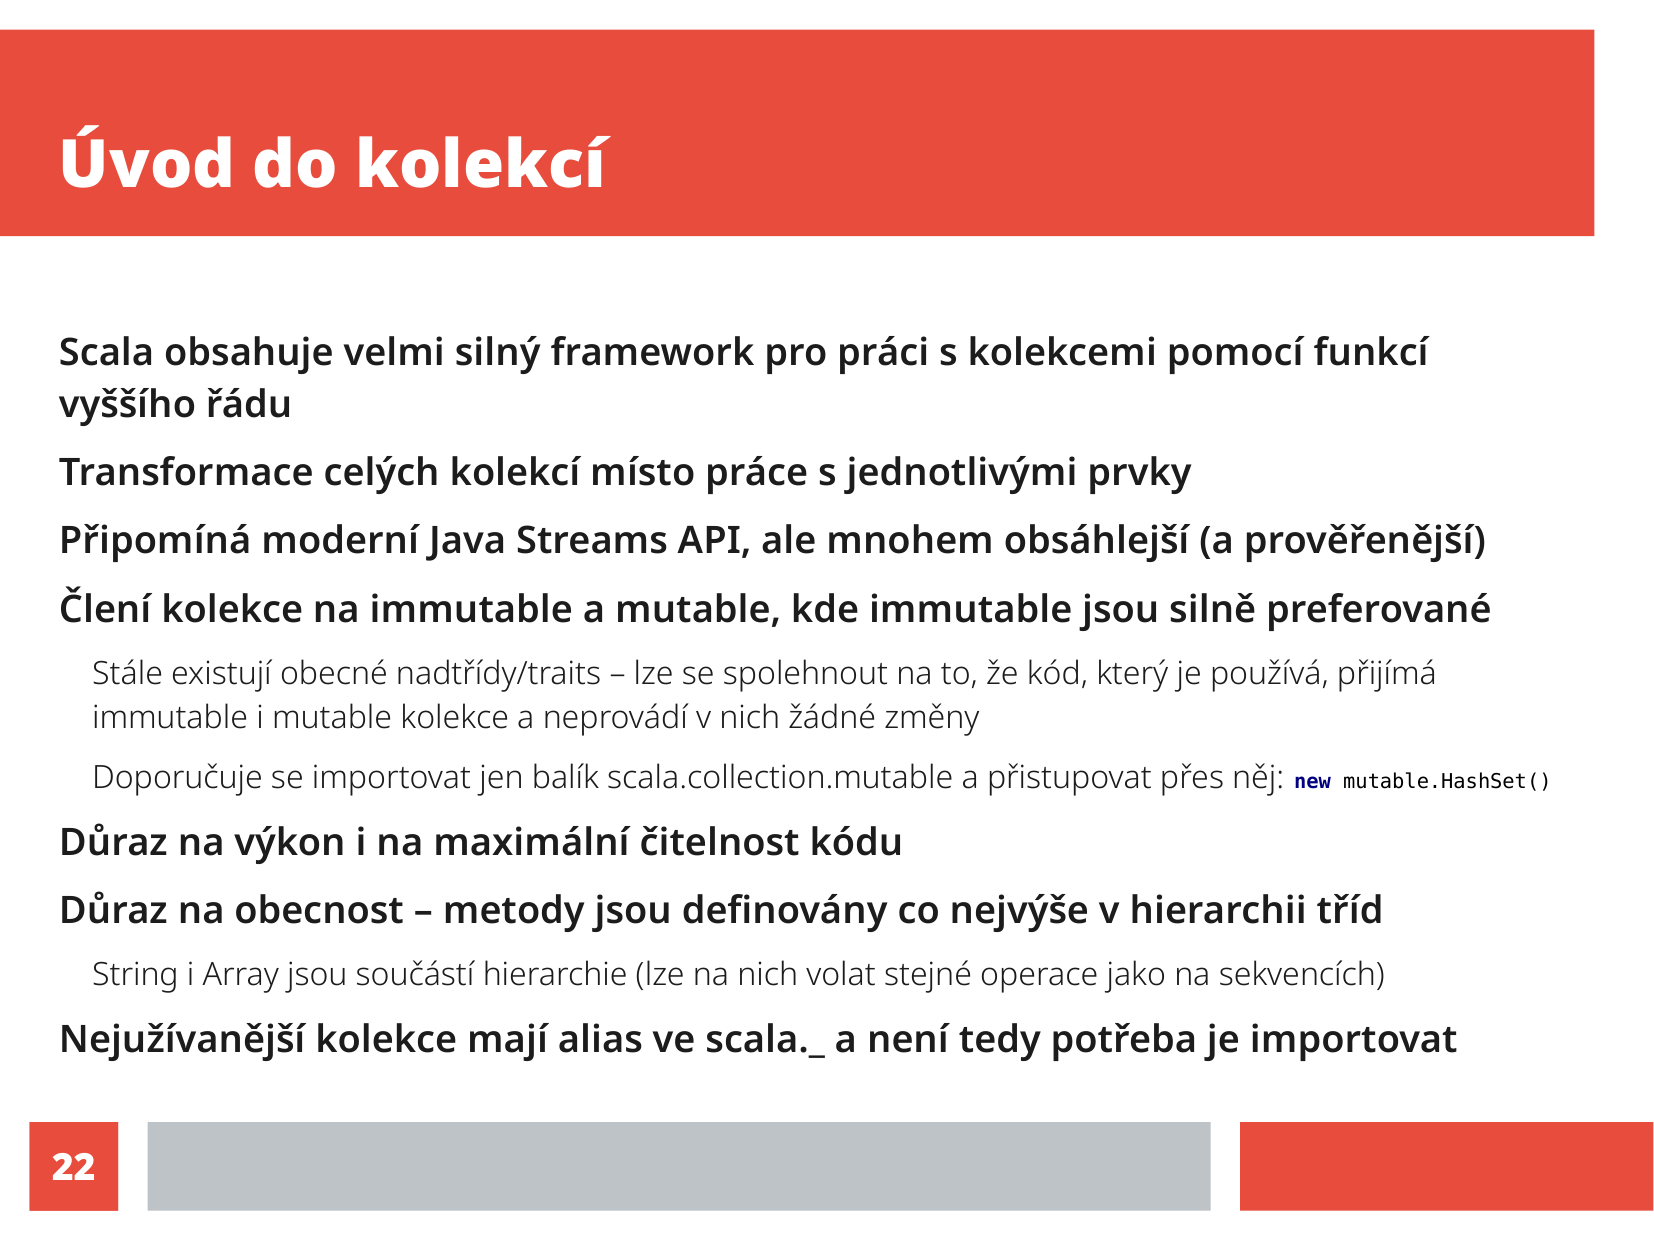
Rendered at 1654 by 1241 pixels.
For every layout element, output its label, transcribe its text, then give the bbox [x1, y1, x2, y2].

list Scala obsahuje velmi silný framework pro práci s kolekcemi pomocí funkcí vyššího řádu Transformace celých kolekcí místo práce s jednotlivými prvky Připomíná moderní Java Streams API, ale mnohem obsáhlejší (a prověřenější) Člení kolekce na immutable a mutable, kde immutable jsou silně preferované Stále existují obecné nadtřídy/traits – lze se spolehnout na to, že kód, který je používá, přijímá immutable i mutable kolekce a neprovádí v nich žádné změny Doporučuje se importovat jen balík scala.collection.mutable a přistupovat přes něj: new mutable.HashSet() Důraz na výkon i na maximální čitelnost kódu Důraz na obecnost – metody jsou definovány co nejvýše v hierarchii tříd String i Array jsou součástí hierarchie (lze na nich volat stejné operace jako na sekvencích) Nejužívanější kolekce mají alias ve scala._ a není tedy potřeba je importovat [59, 324, 1565, 1093]
title Úvod do kolekcí [59, 59, 1595, 207]
